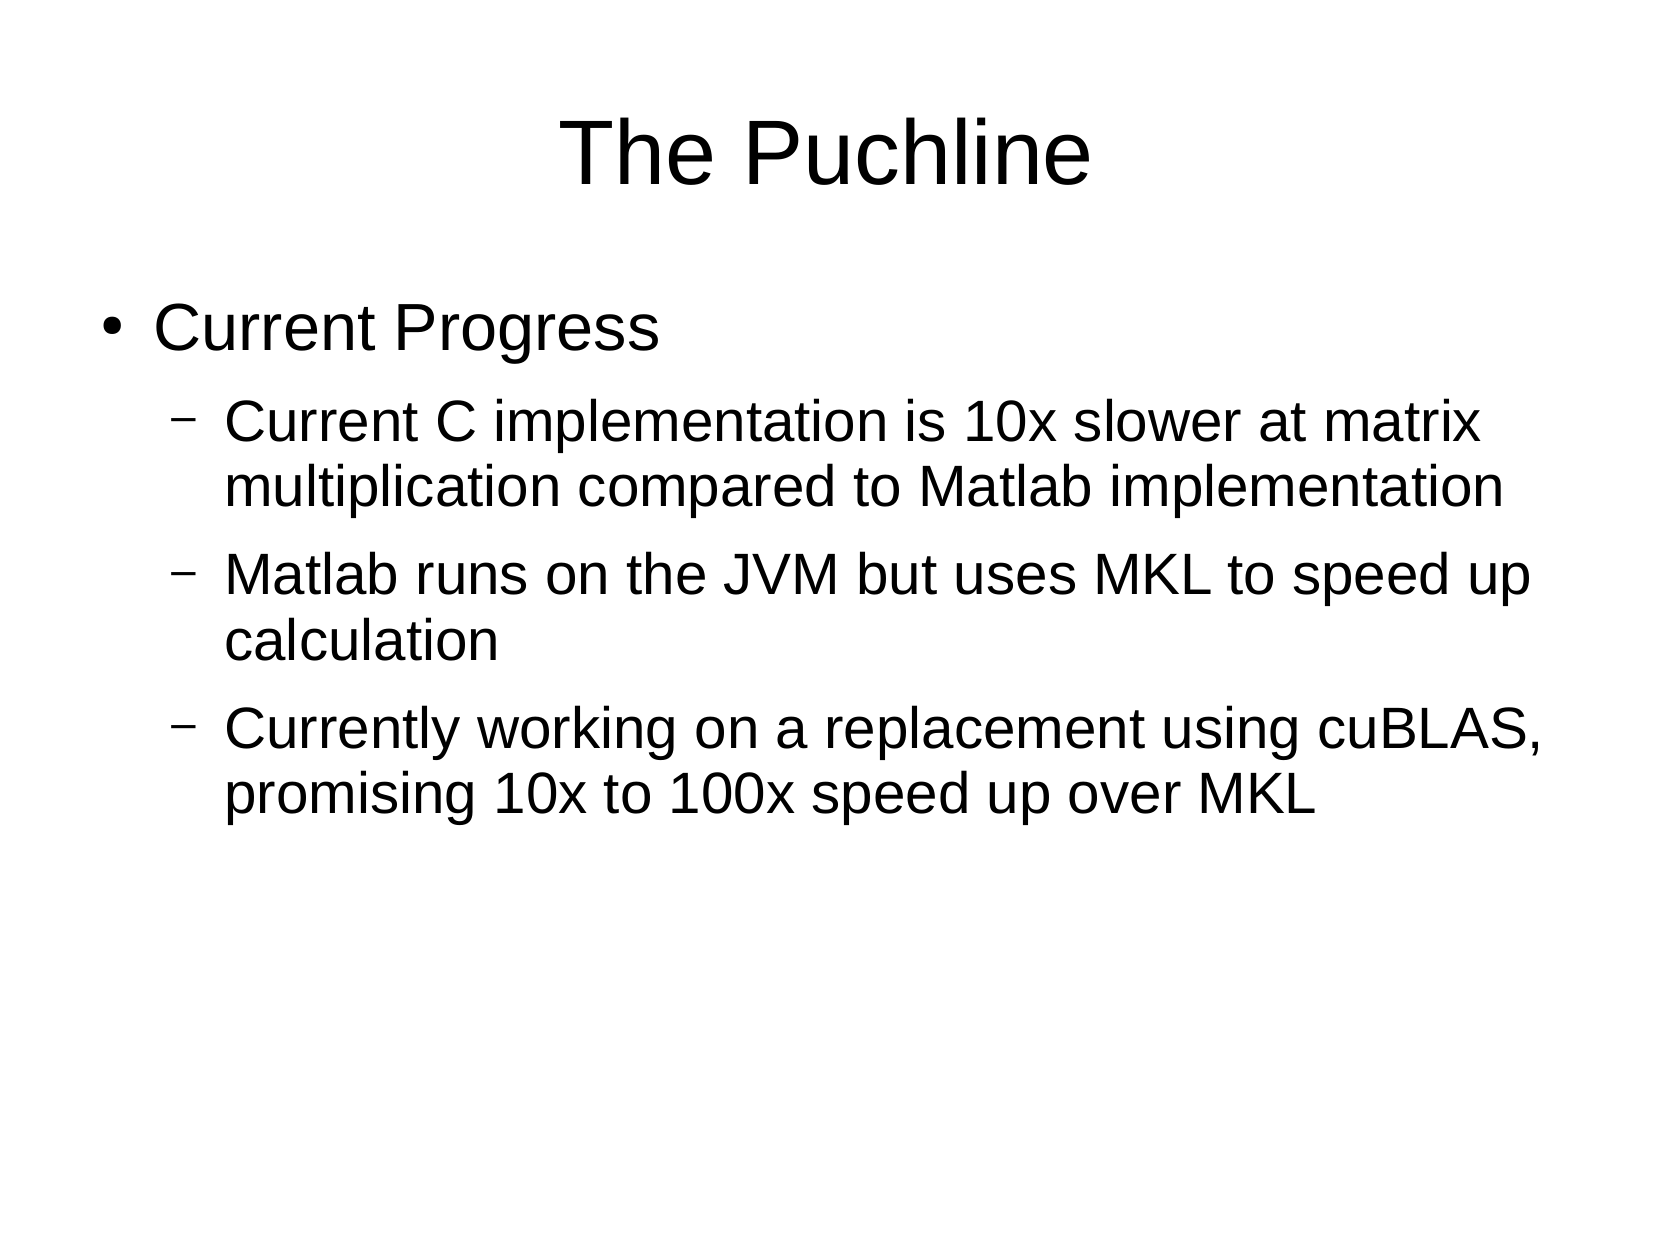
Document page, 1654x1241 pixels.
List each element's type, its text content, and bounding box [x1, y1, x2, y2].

list Current Progress Current C implementation is 10x slower at matrix multiplication compared to Matlab implementation Matlab runs on the JVM but uses MKL to speed up calculation Currently working on a replacement using cuBLAS, promising 10x to 100x speed up over MKL [82, 290, 1571, 1010]
title The Puchline [82, 49, 1571, 257]
